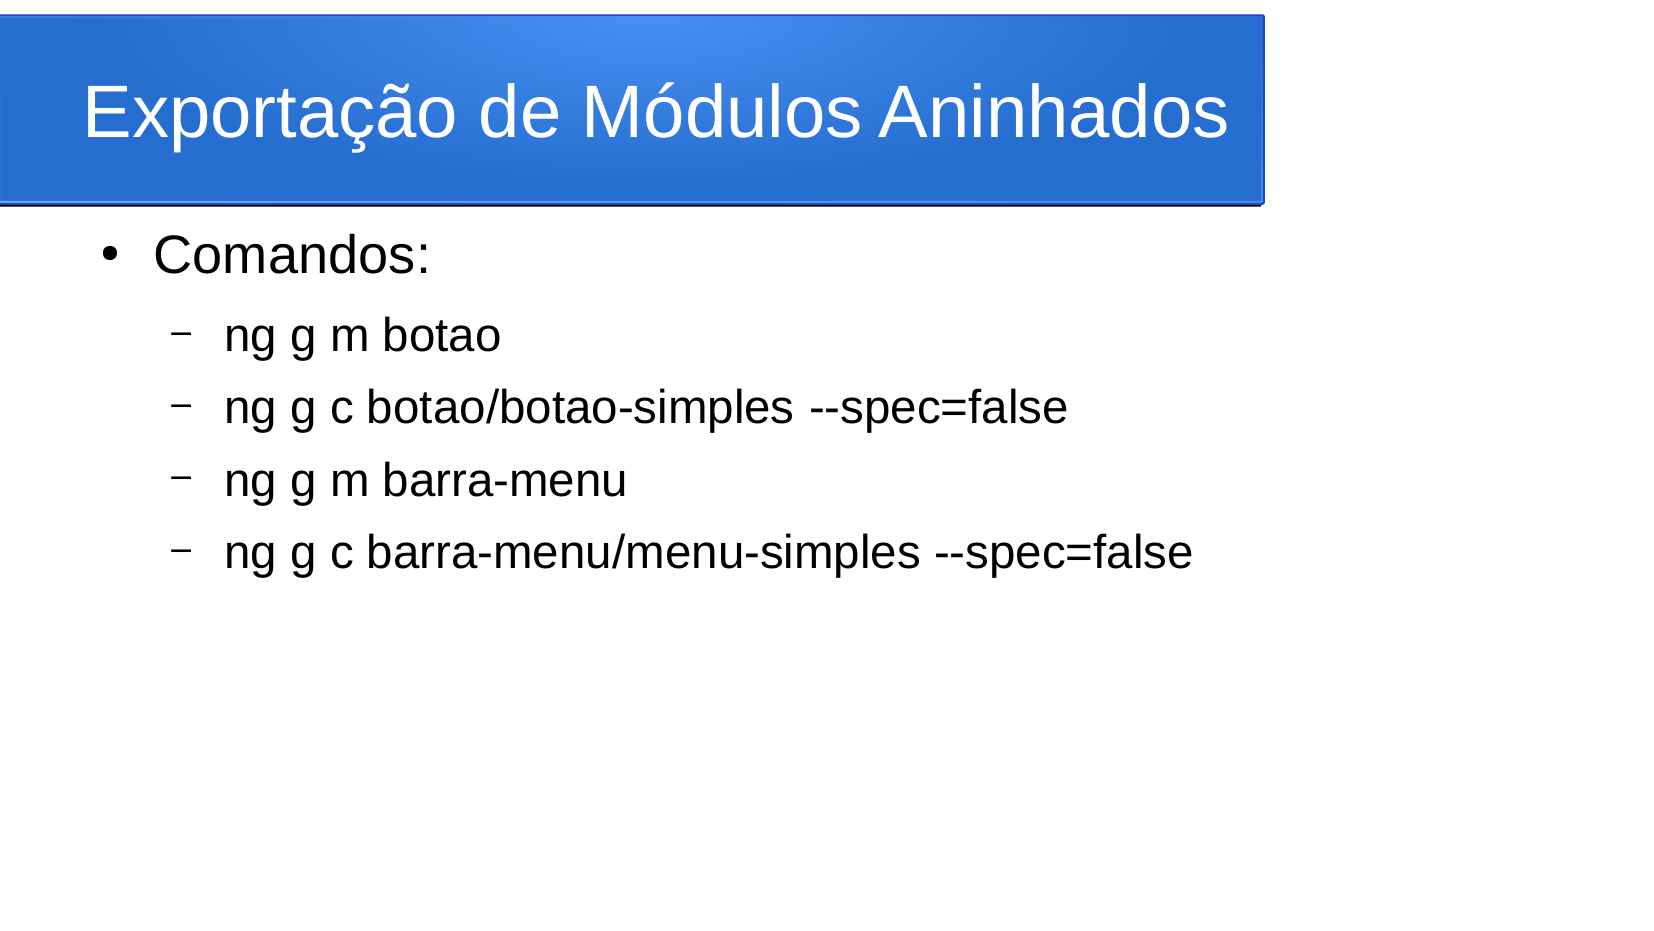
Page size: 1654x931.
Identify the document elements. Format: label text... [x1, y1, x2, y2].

list Comandos: ng g m botao ng g c botao/botao-simples --spec=false ng g m barra-menu ng g c barra-menu/menu-simples --spec=false [82, 224, 1571, 764]
title Exportação de Módulos Aninhados [82, 35, 1235, 189]
